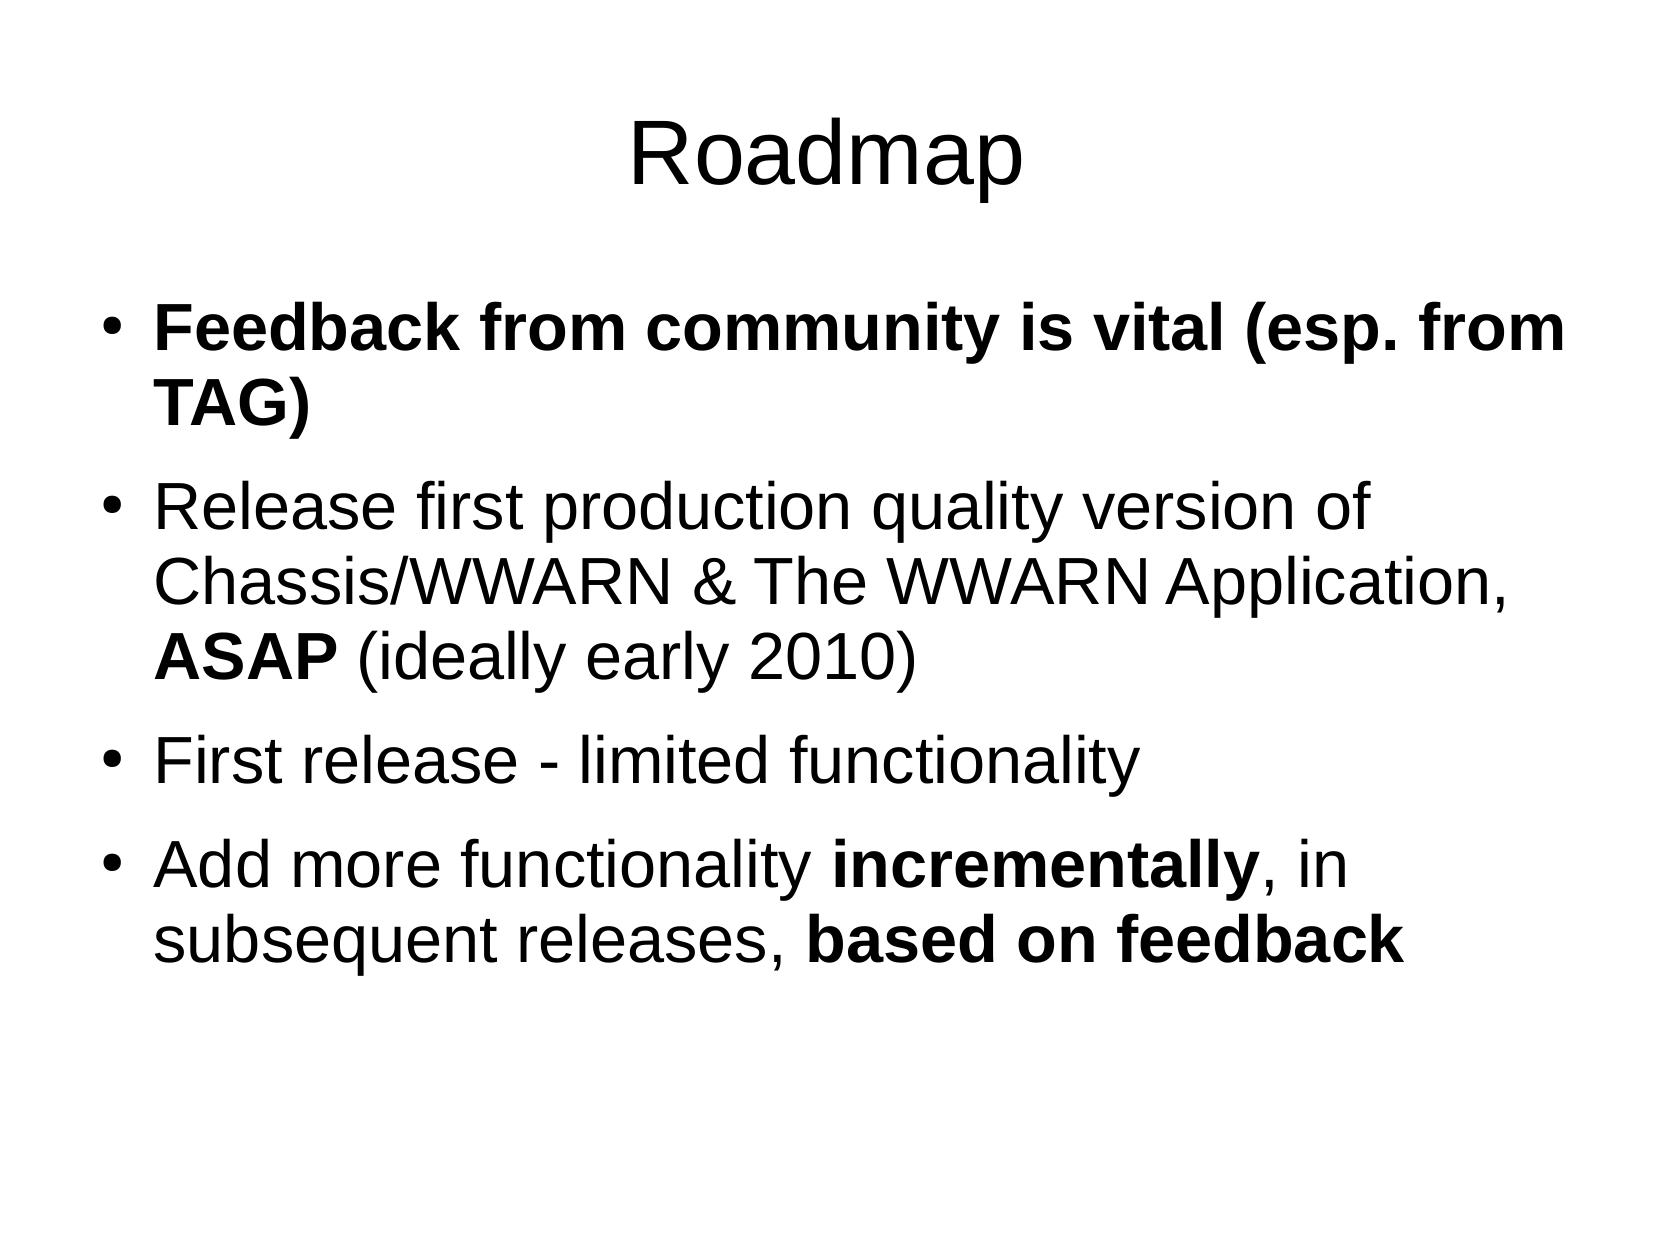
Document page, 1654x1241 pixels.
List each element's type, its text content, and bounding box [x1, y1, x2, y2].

list Feedback from community is vital (esp. from TAG) Release first production quality version of Chassis/WWARN & The WWARN Application, ASAP (ideally early 2010) First release - limited functionality Add more functionality incrementally, in subsequent releases, based on feedback [82, 290, 1571, 1109]
title Roadmap [82, 56, 1571, 250]
